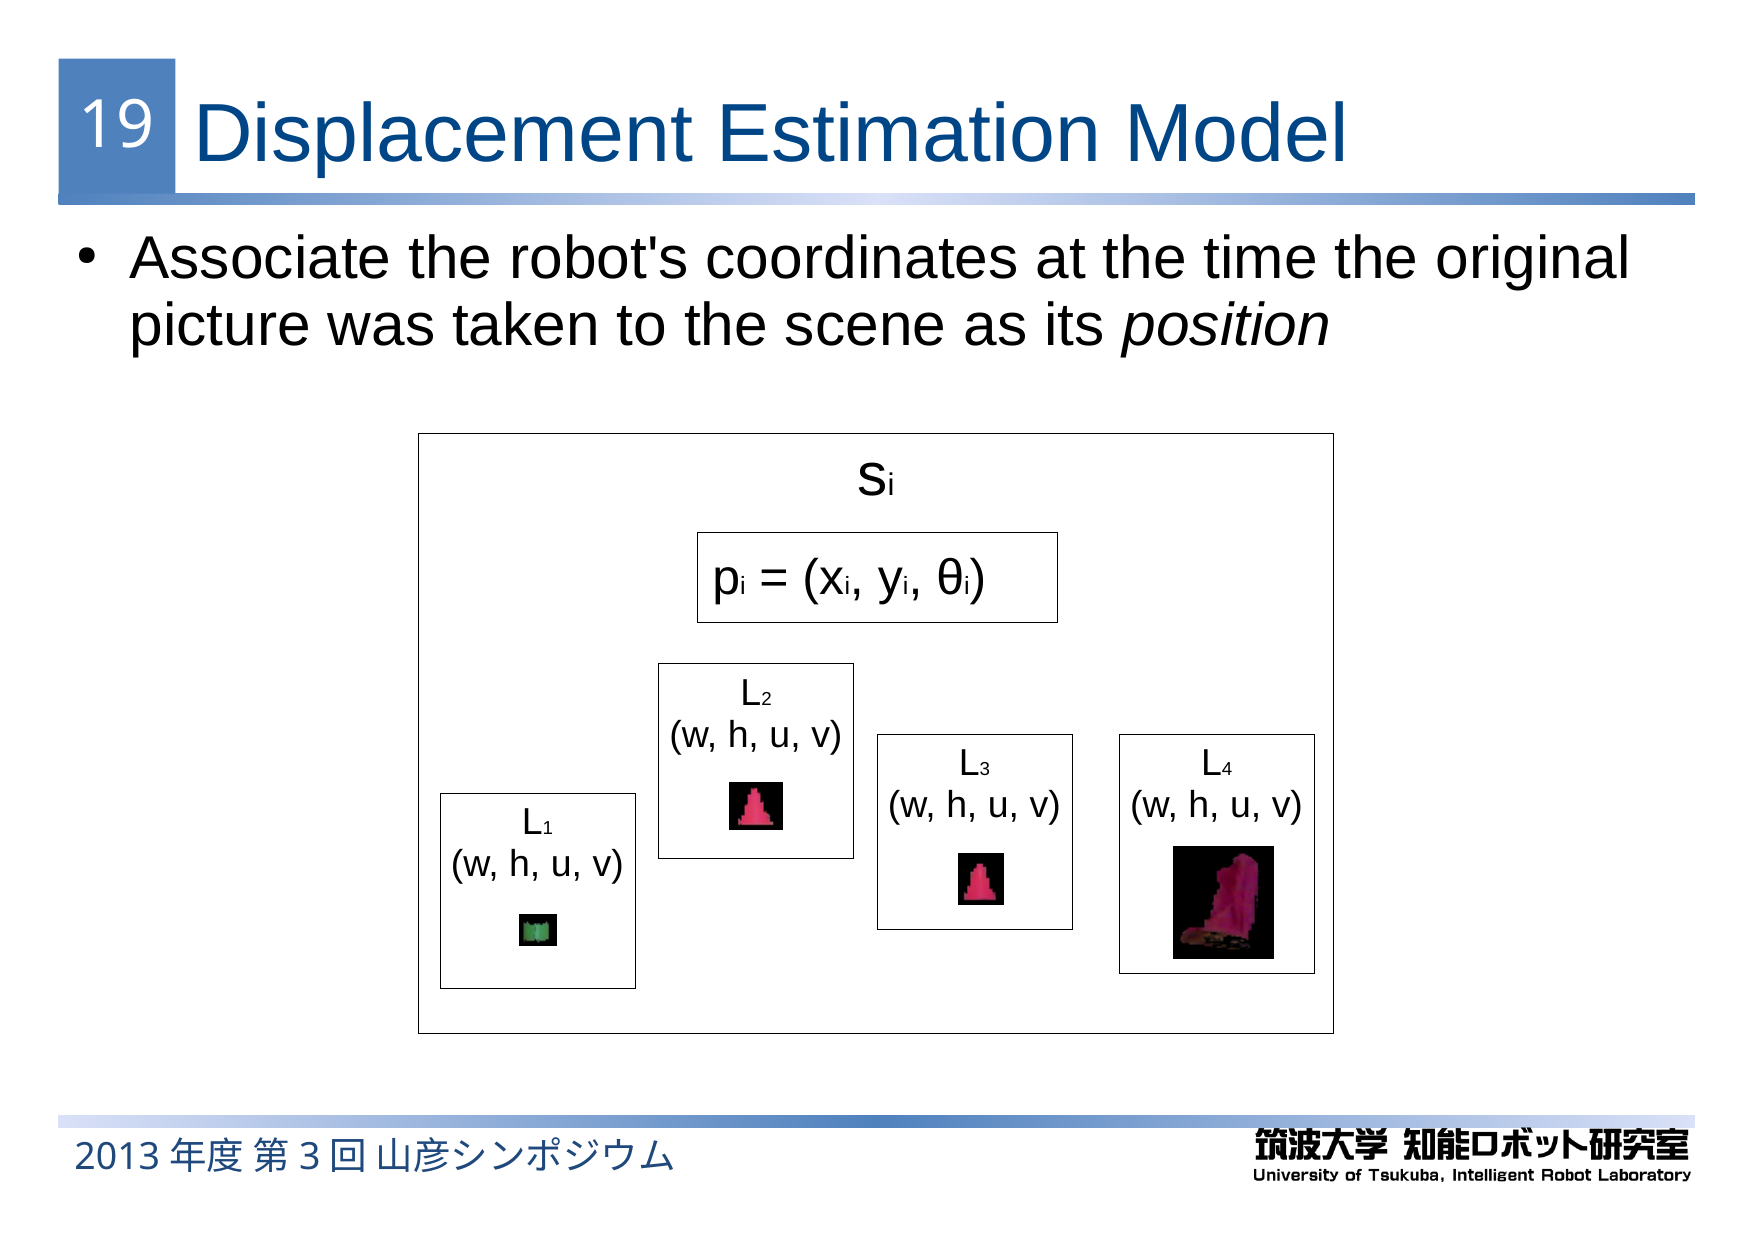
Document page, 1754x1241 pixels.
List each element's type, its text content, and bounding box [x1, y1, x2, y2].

list Associate the robot's coordinates at the time the original picture was taken to the scene as its position [58, 223, 1696, 876]
text_box pi = (xi, yi, θi) [697, 532, 1058, 623]
text_box si [418, 433, 1334, 1034]
picture [1252, 1127, 1691, 1182]
title Displacement Estimation Model [193, 61, 1651, 205]
